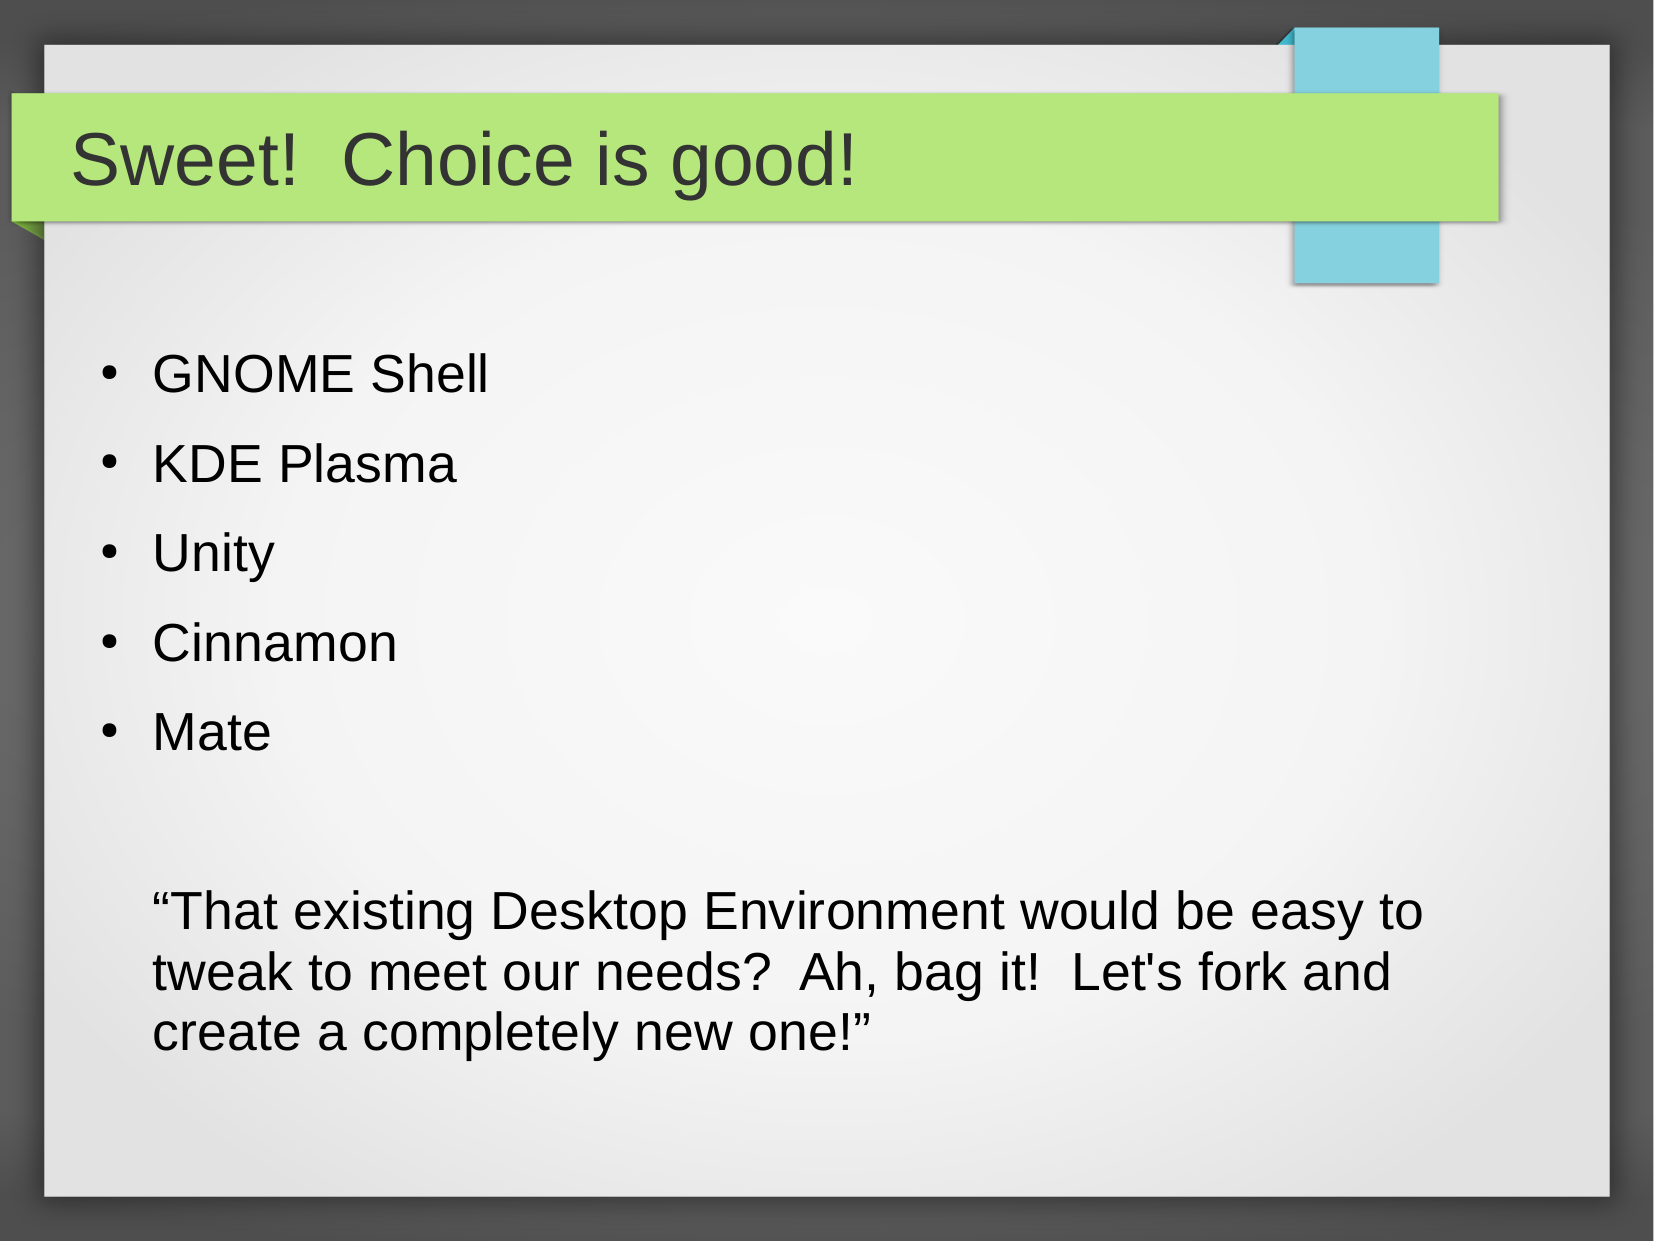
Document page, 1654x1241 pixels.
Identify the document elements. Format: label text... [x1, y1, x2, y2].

picture [0, 0, 1654, 1241]
list GNOME Shell KDE Plasma Unity Cinnamon Mate “That existing Desktop Environment would be easy to tweak to meet our needs? Ah, bag it! Let's fork and create a completely new one!” [82, 343, 1538, 1063]
title Sweet! Choice is good! [70, 106, 1229, 213]
